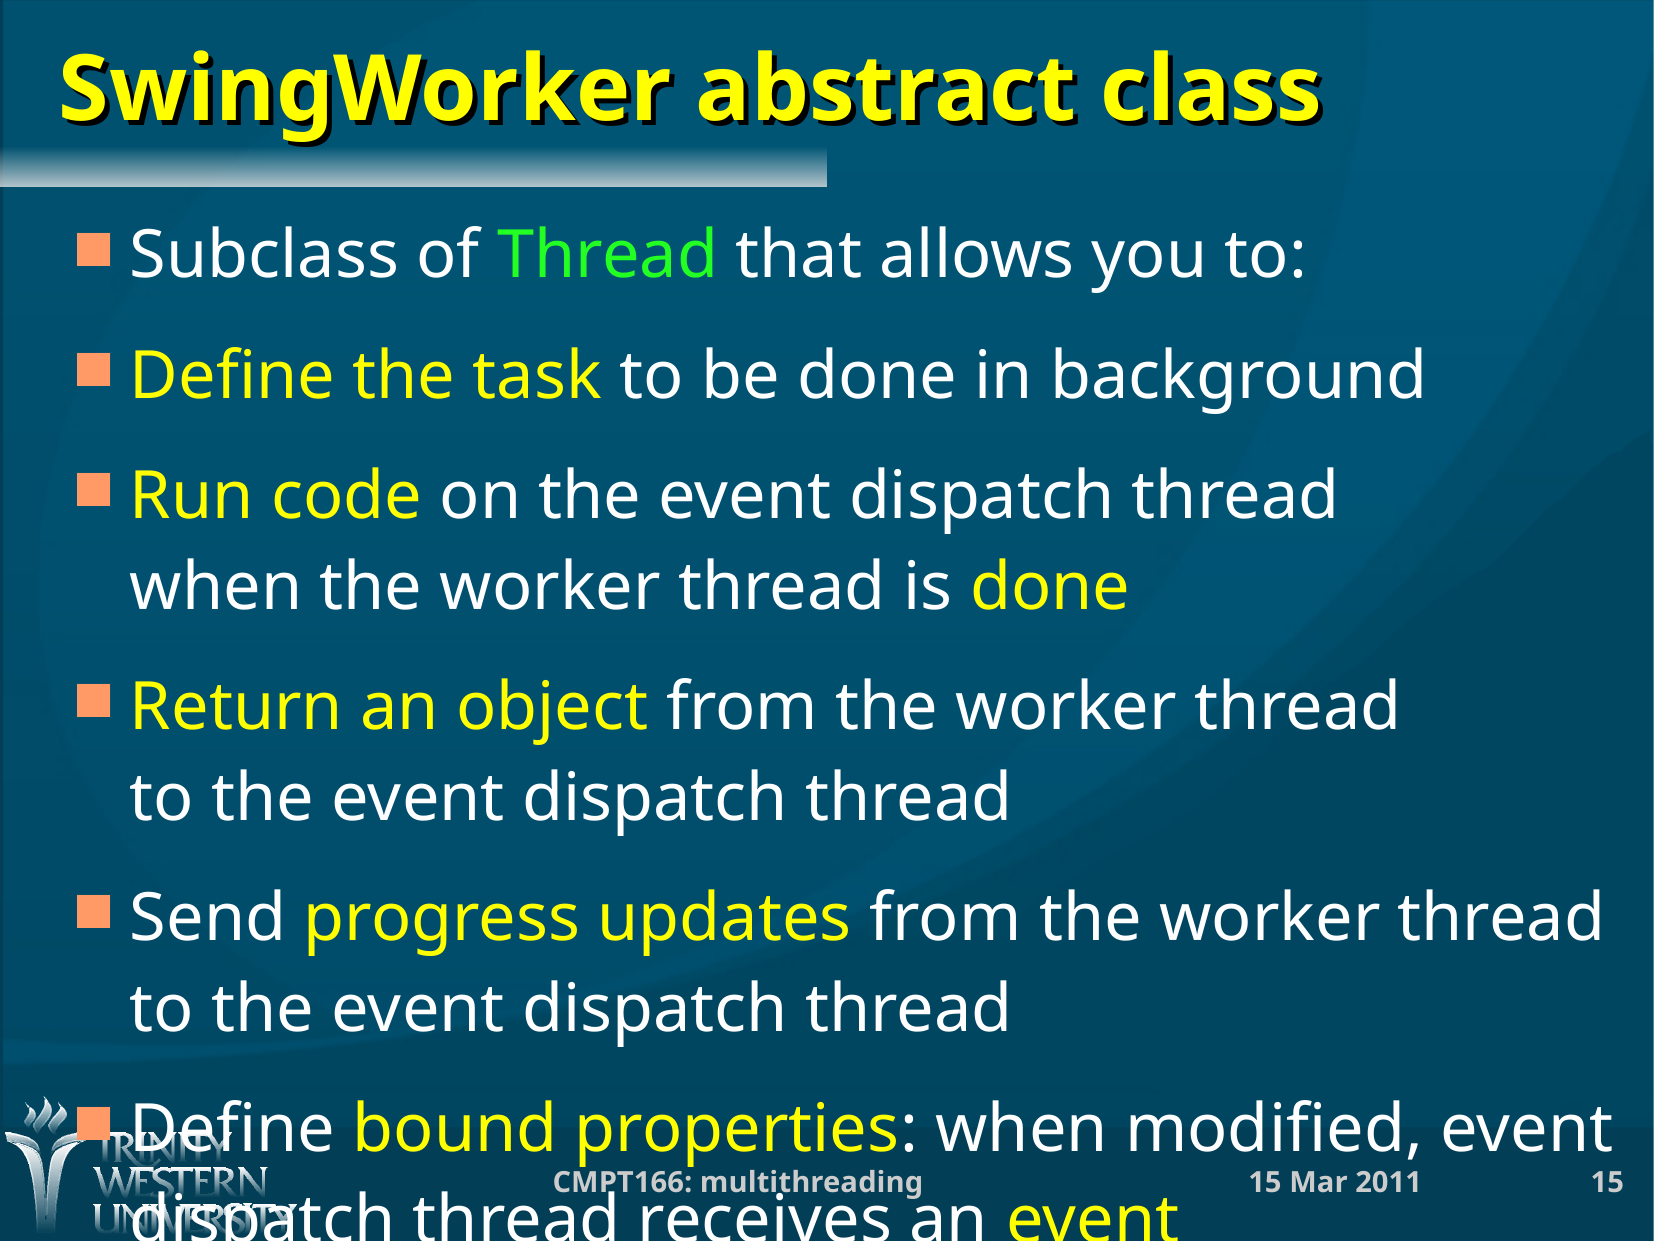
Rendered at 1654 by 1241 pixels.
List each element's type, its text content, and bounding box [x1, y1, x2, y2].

title SwingWorker abstract class [59, 19, 1595, 148]
list Subclass of Thread that allows you to: Define the task to be done in background Run code on the event dispatch thread when the worker thread is done Return an object from the worker thread to the event dispatch thread Send progress updates from the worker thread to the event dispatch thread Define bound properties: when modified, event dispatch thread receives an event [59, 206, 1625, 1133]
picture [38, 1227, 54, 1232]
